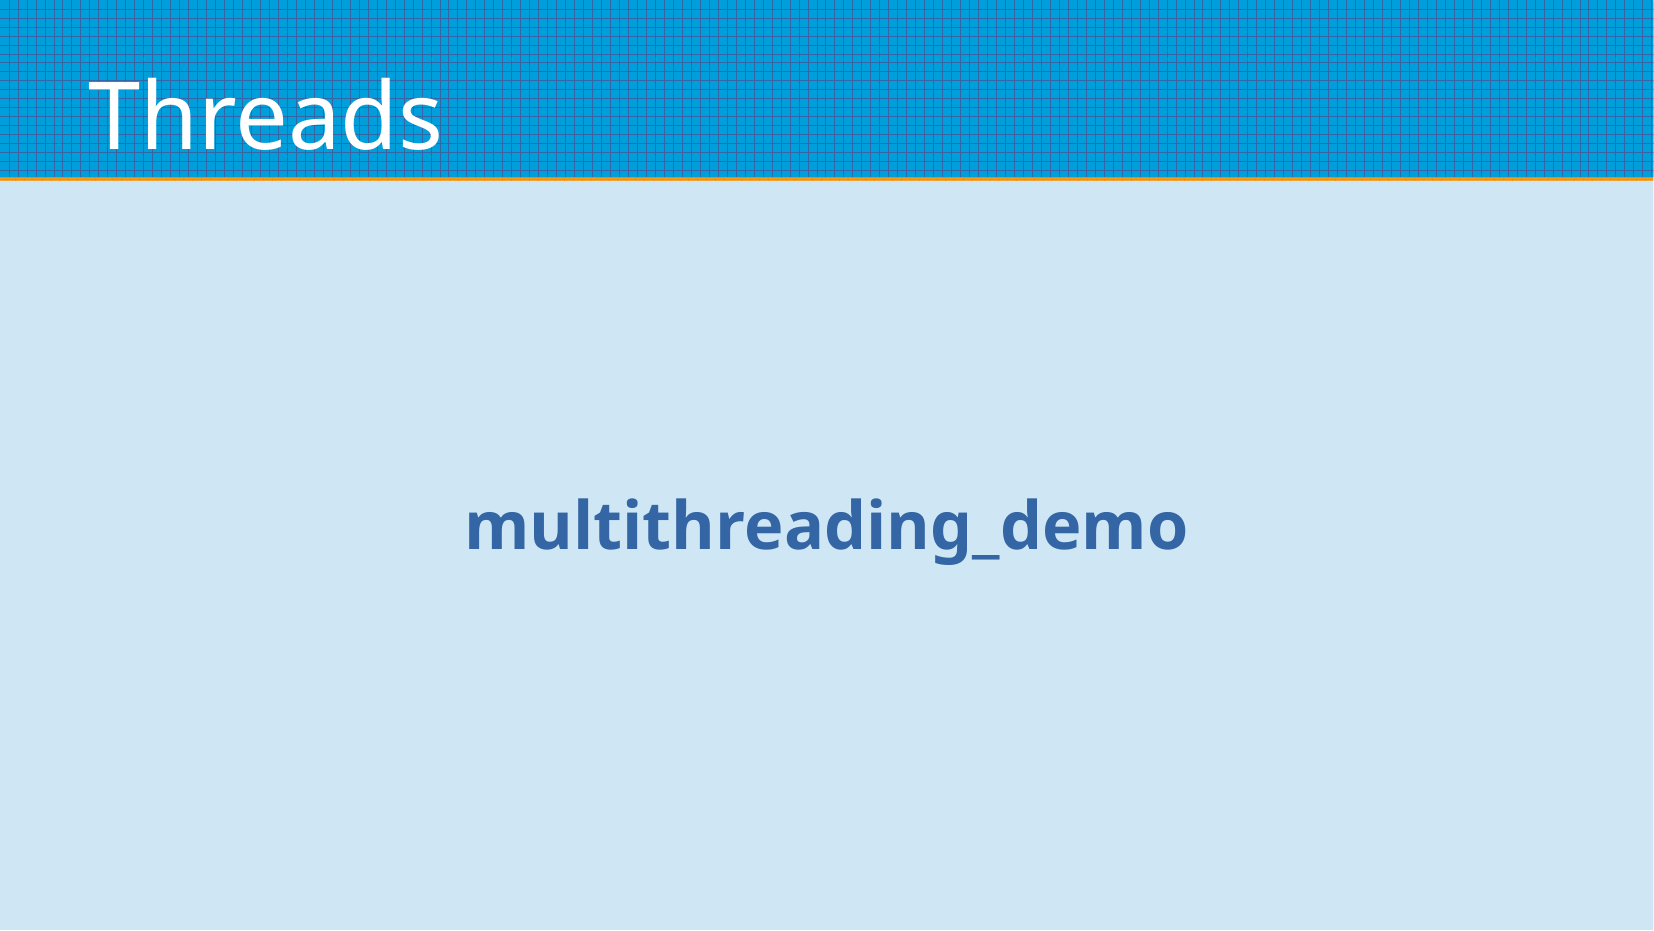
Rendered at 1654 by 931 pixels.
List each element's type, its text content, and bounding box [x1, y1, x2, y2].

subtitle multithreading_demo [88, 236, 1565, 813]
title Threads [88, 14, 1565, 178]
